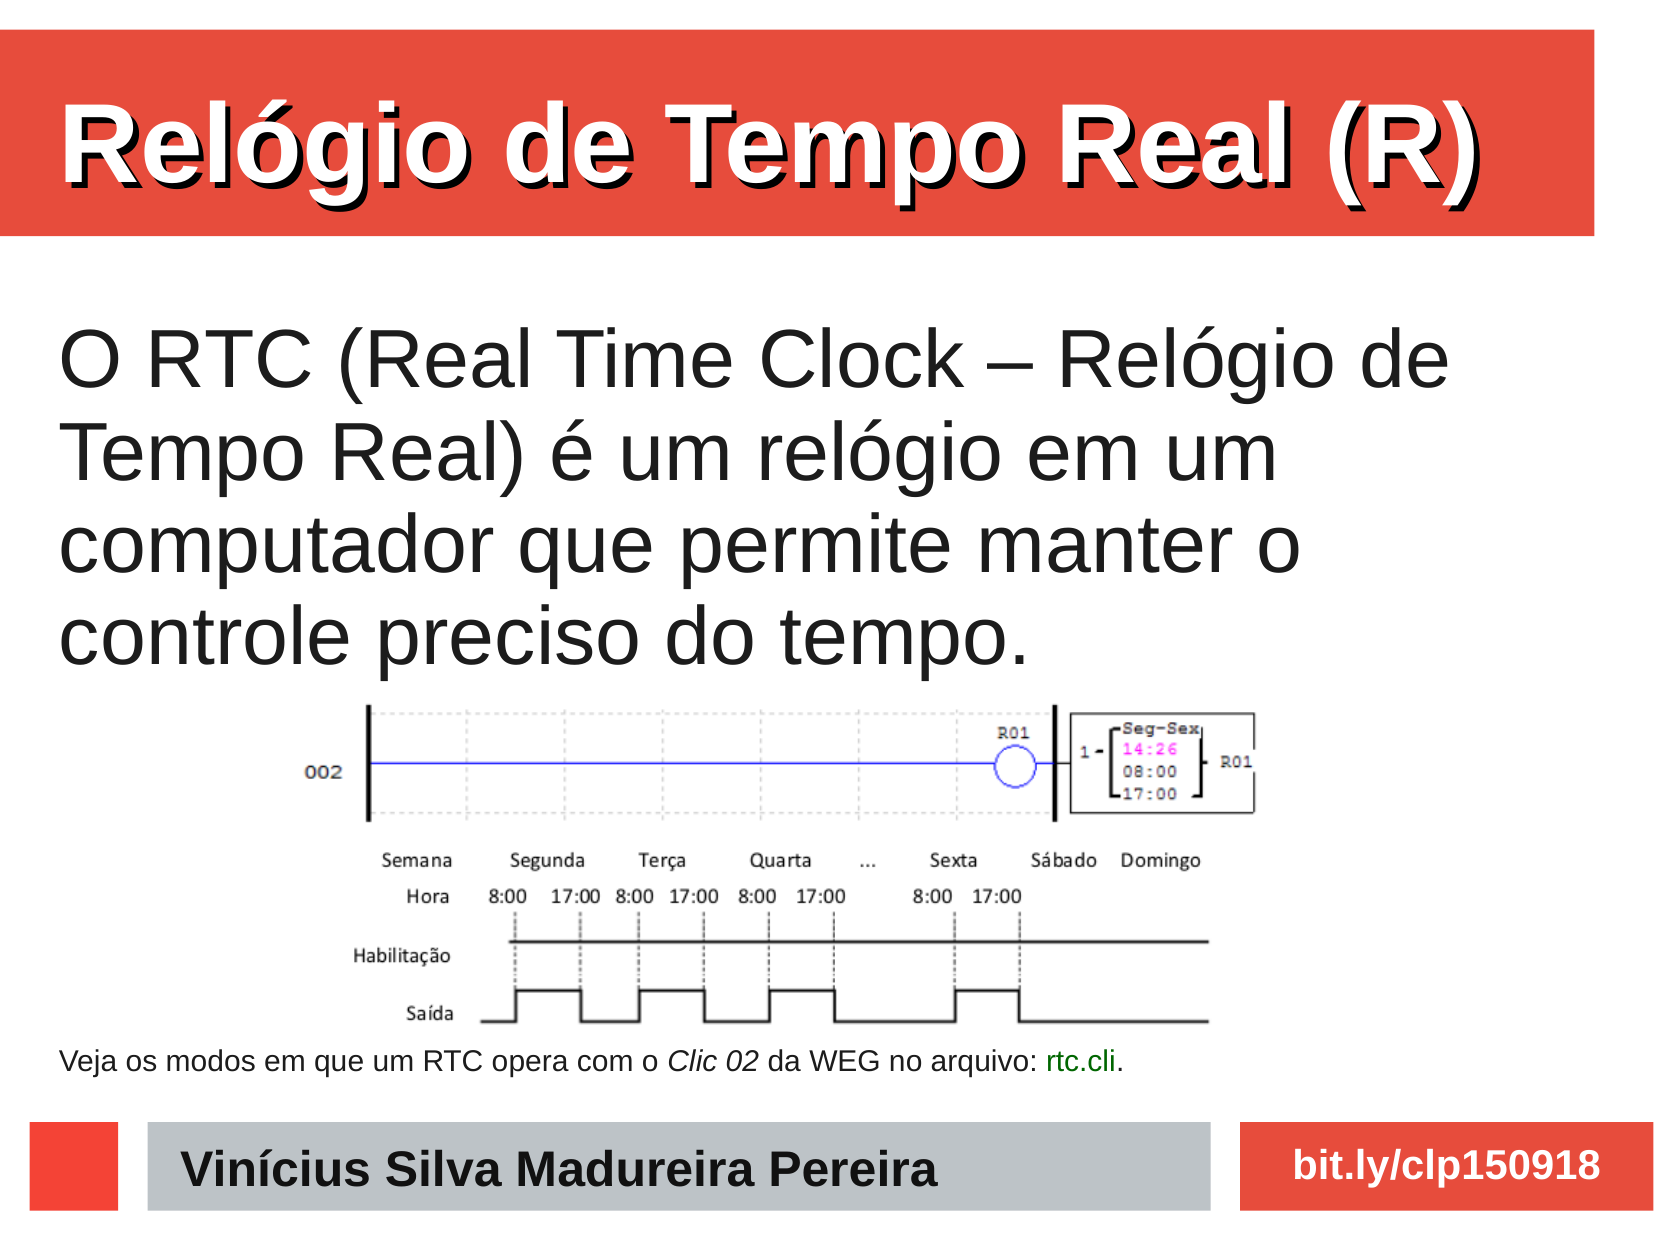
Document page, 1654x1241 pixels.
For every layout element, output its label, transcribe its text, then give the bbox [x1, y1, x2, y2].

title Relógio de Tempo Real (R) [59, 59, 1595, 207]
list O RTC (Real Time Clock – Relógio de Tempo Real) é um relógio em um computador que permite manter o controle preciso do tempo. Veja os modos em que um RTC opera com o Clic 02 da WEG no arquivo: rtc.cli. [59, 312, 1565, 1081]
picture [281, 685, 1288, 1039]
text_box Vinícius Silva Madureira Pereira [165, 1133, 1170, 1205]
text_box bit.ly/clp150918 [1228, 1133, 1654, 1205]
